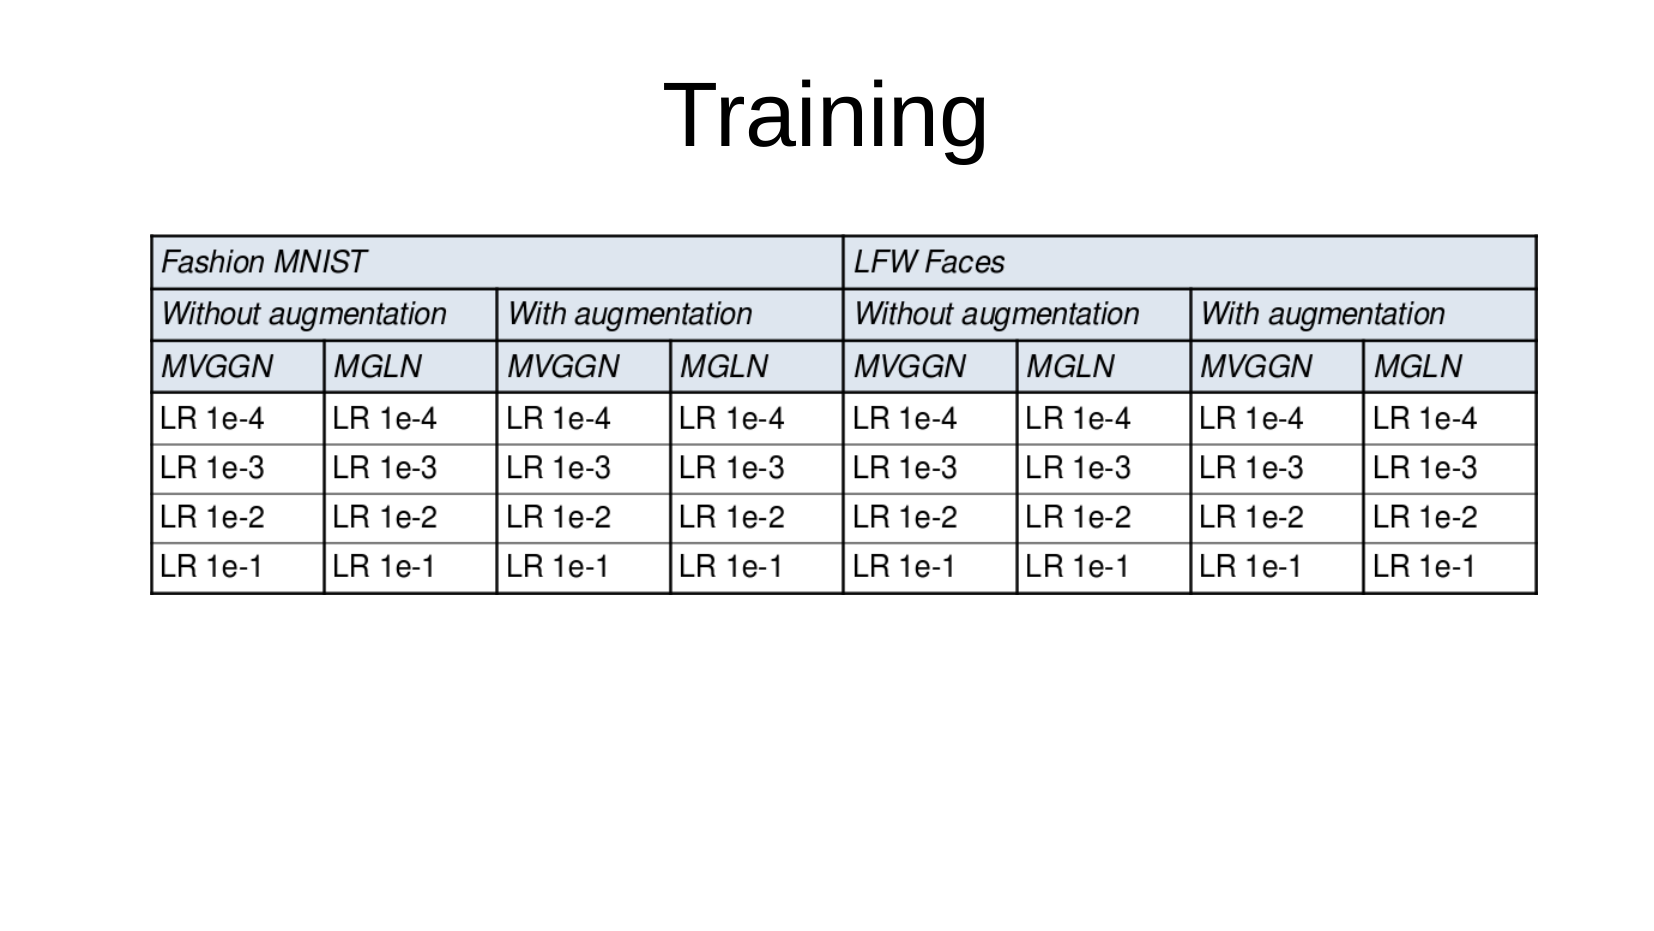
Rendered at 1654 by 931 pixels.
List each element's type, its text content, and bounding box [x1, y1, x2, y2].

picture [150, 234, 1538, 595]
title Training [82, 37, 1571, 193]
